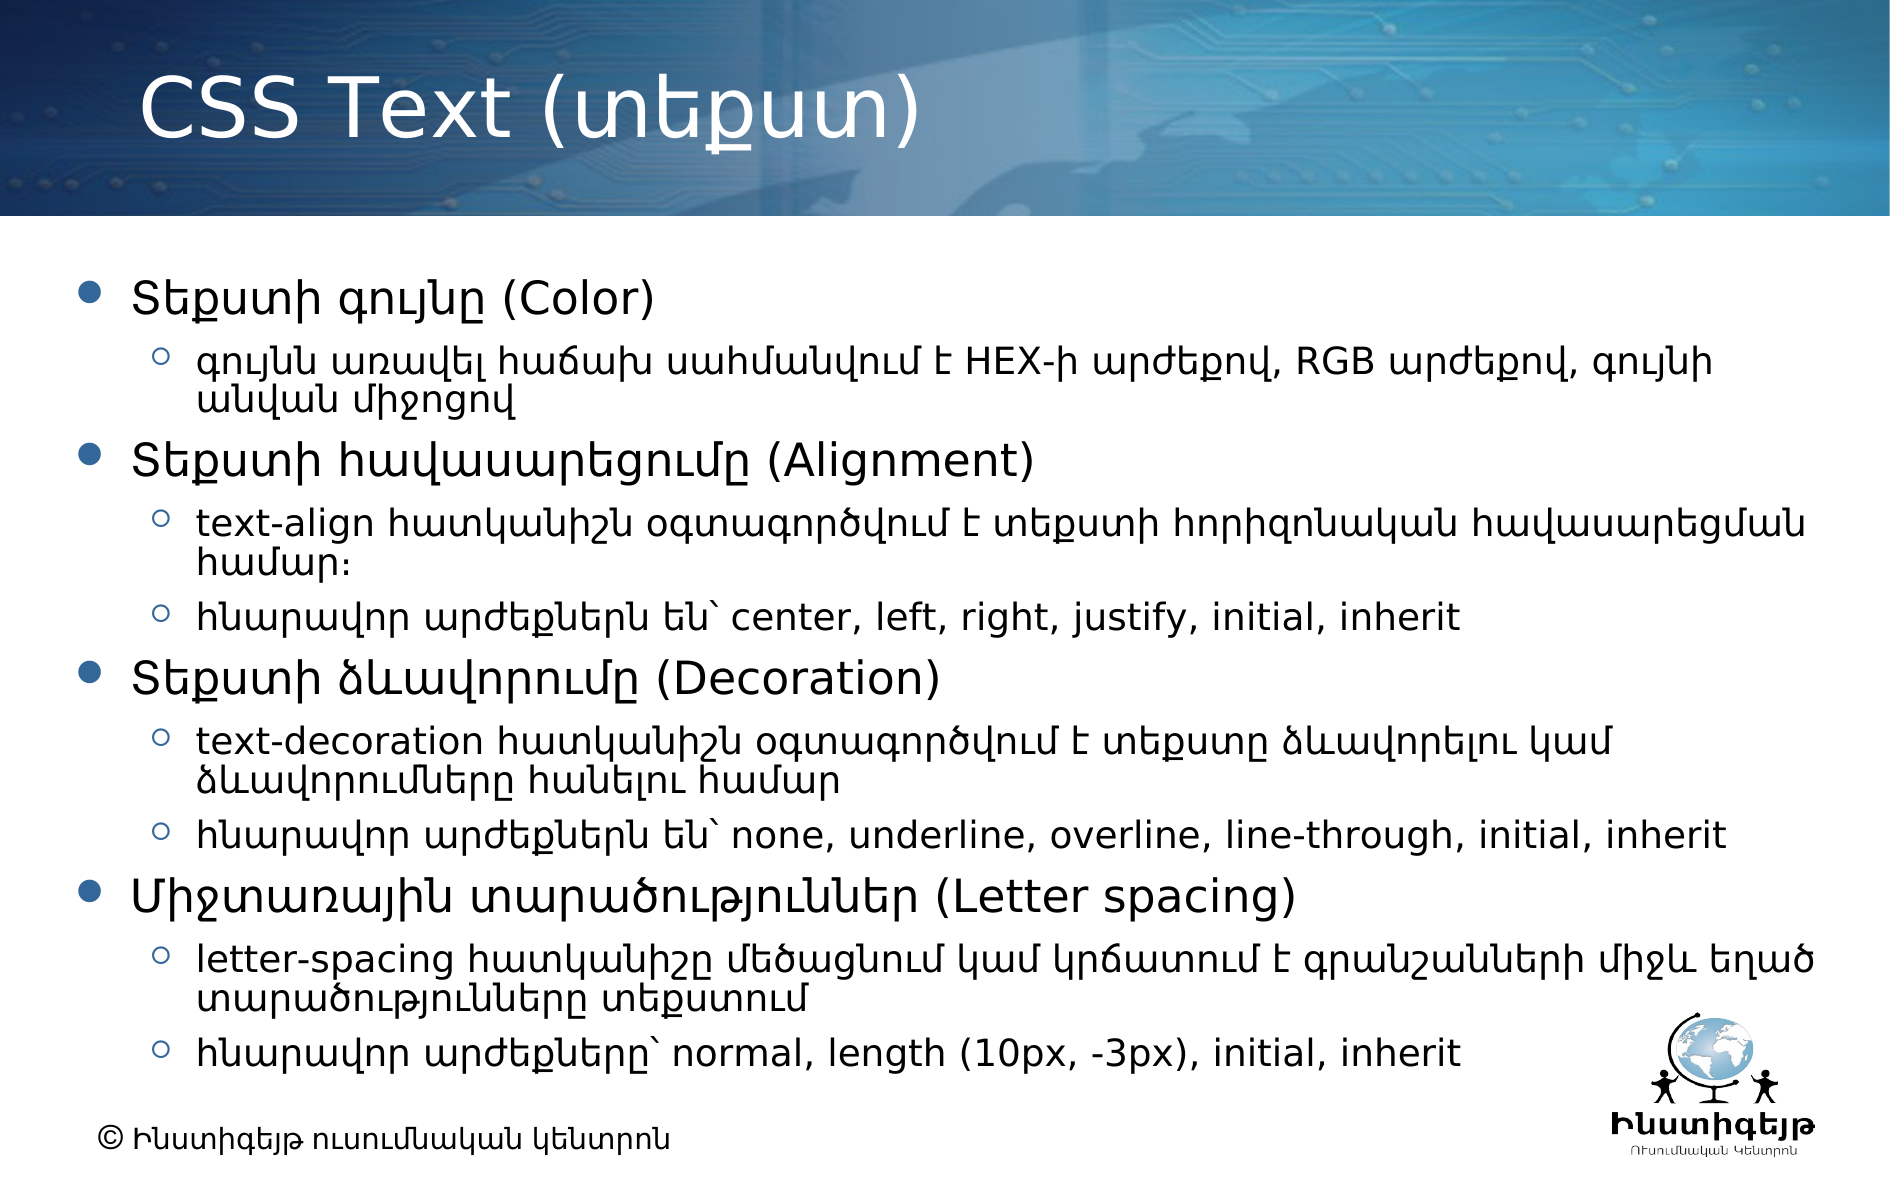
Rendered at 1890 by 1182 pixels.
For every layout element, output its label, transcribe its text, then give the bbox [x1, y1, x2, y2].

picture [1612, 1012, 1815, 1157]
picture [0, 0, 1890, 216]
list Տեքստի գույնը (Color) գույնն առավել հաճախ սահմանվում է HEX-ի արժեքով, RGB արժեքով, գույնի անվան միջոցով Տեքստի հավասարեցումը (Alignment) text-align հատկանիշն օգտագործվում է տեքստի հորիզոնական հավասարեցման համար։ հնարավոր արժեքներն են՝ center, left, right, justify, initial, inherit Տեքստի ձևավորումը (Decoration) text-decoration հատկանիշն օգտագործվում է տեքստը ձևավորելու կամ ձևավորումները հանելու համար հնարավոր արժեքներն են՝ none, underline, overline, line-through, initial, inherit Միջտառային տարածություններ (Letter spacing) letter-spacing հատկանիշը մեծացնում կամ կրճատում է գրանշանների միջև եղած տարածությունները տեքստում հնարավոր արժեքները՝ normal, length (10px, -3px), initial, inherit [75, 276, 1838, 306]
